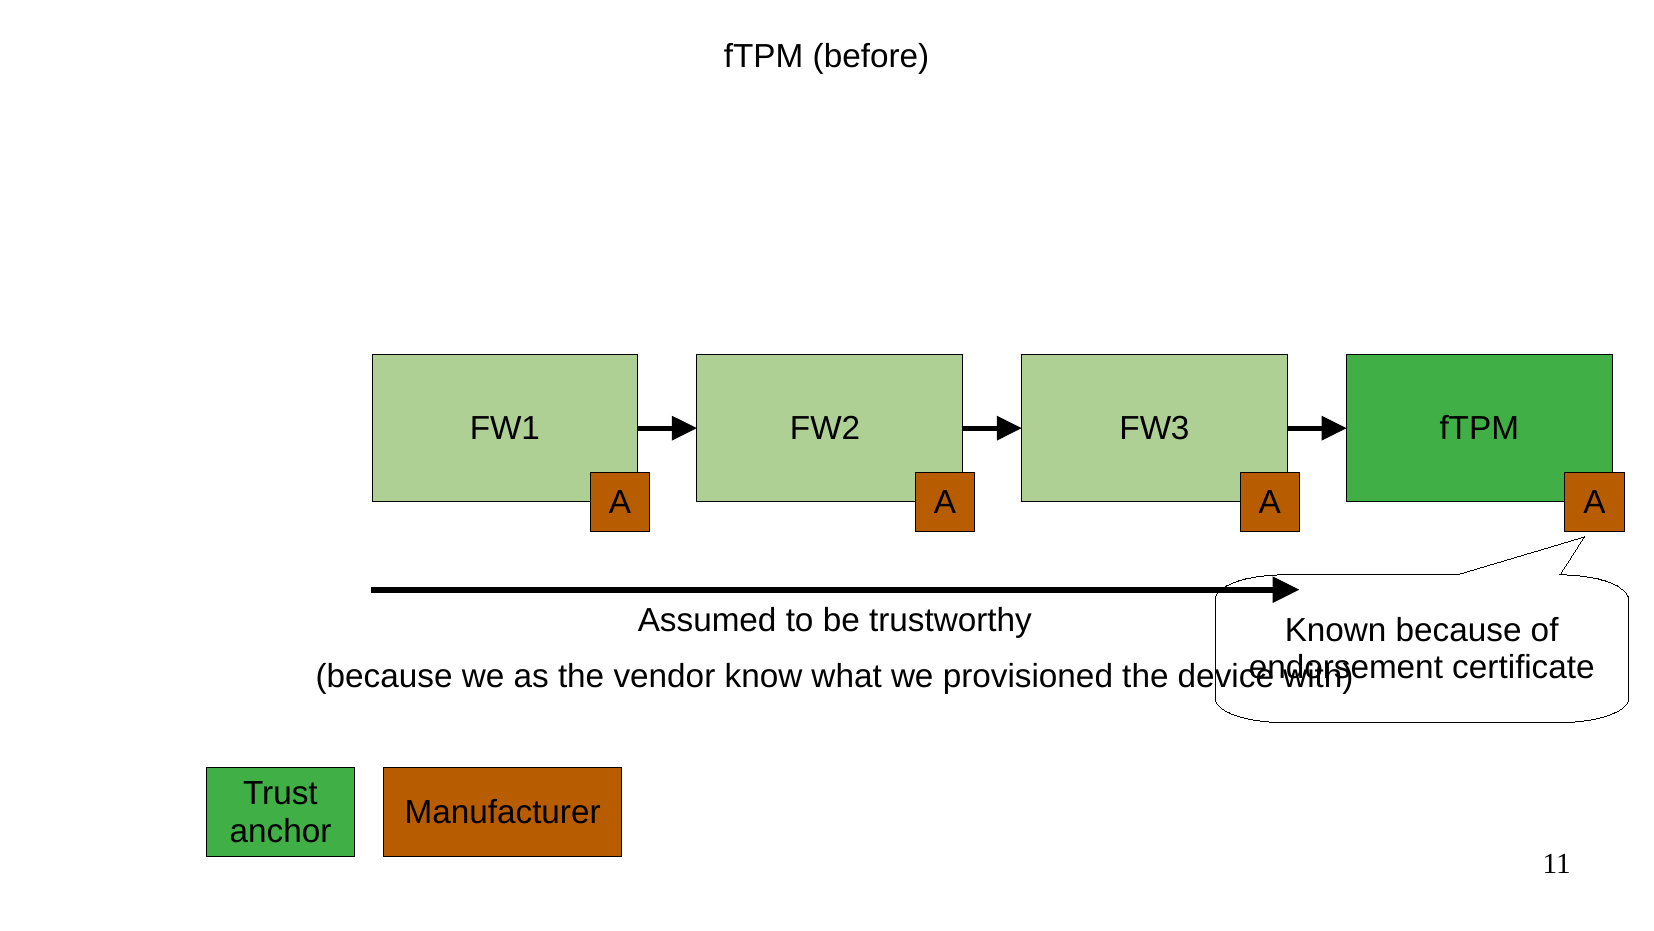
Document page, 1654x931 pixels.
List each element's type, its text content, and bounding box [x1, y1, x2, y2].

text_box A [590, 472, 650, 532]
text_box fTPM (before) [664, 29, 990, 87]
text_box A [1564, 472, 1625, 532]
text_box A [1240, 472, 1300, 532]
text_box FW2 [696, 354, 963, 502]
text_box A [915, 472, 975, 532]
text_box Known because of endorsement certificate [1215, 536, 1629, 723]
text_box Manufacturer [383, 767, 622, 857]
text_box fTPM [1346, 354, 1613, 502]
text_box Trust anchor [206, 767, 355, 857]
text_box FW1 [372, 354, 638, 502]
text_box FW3 [1021, 354, 1288, 502]
